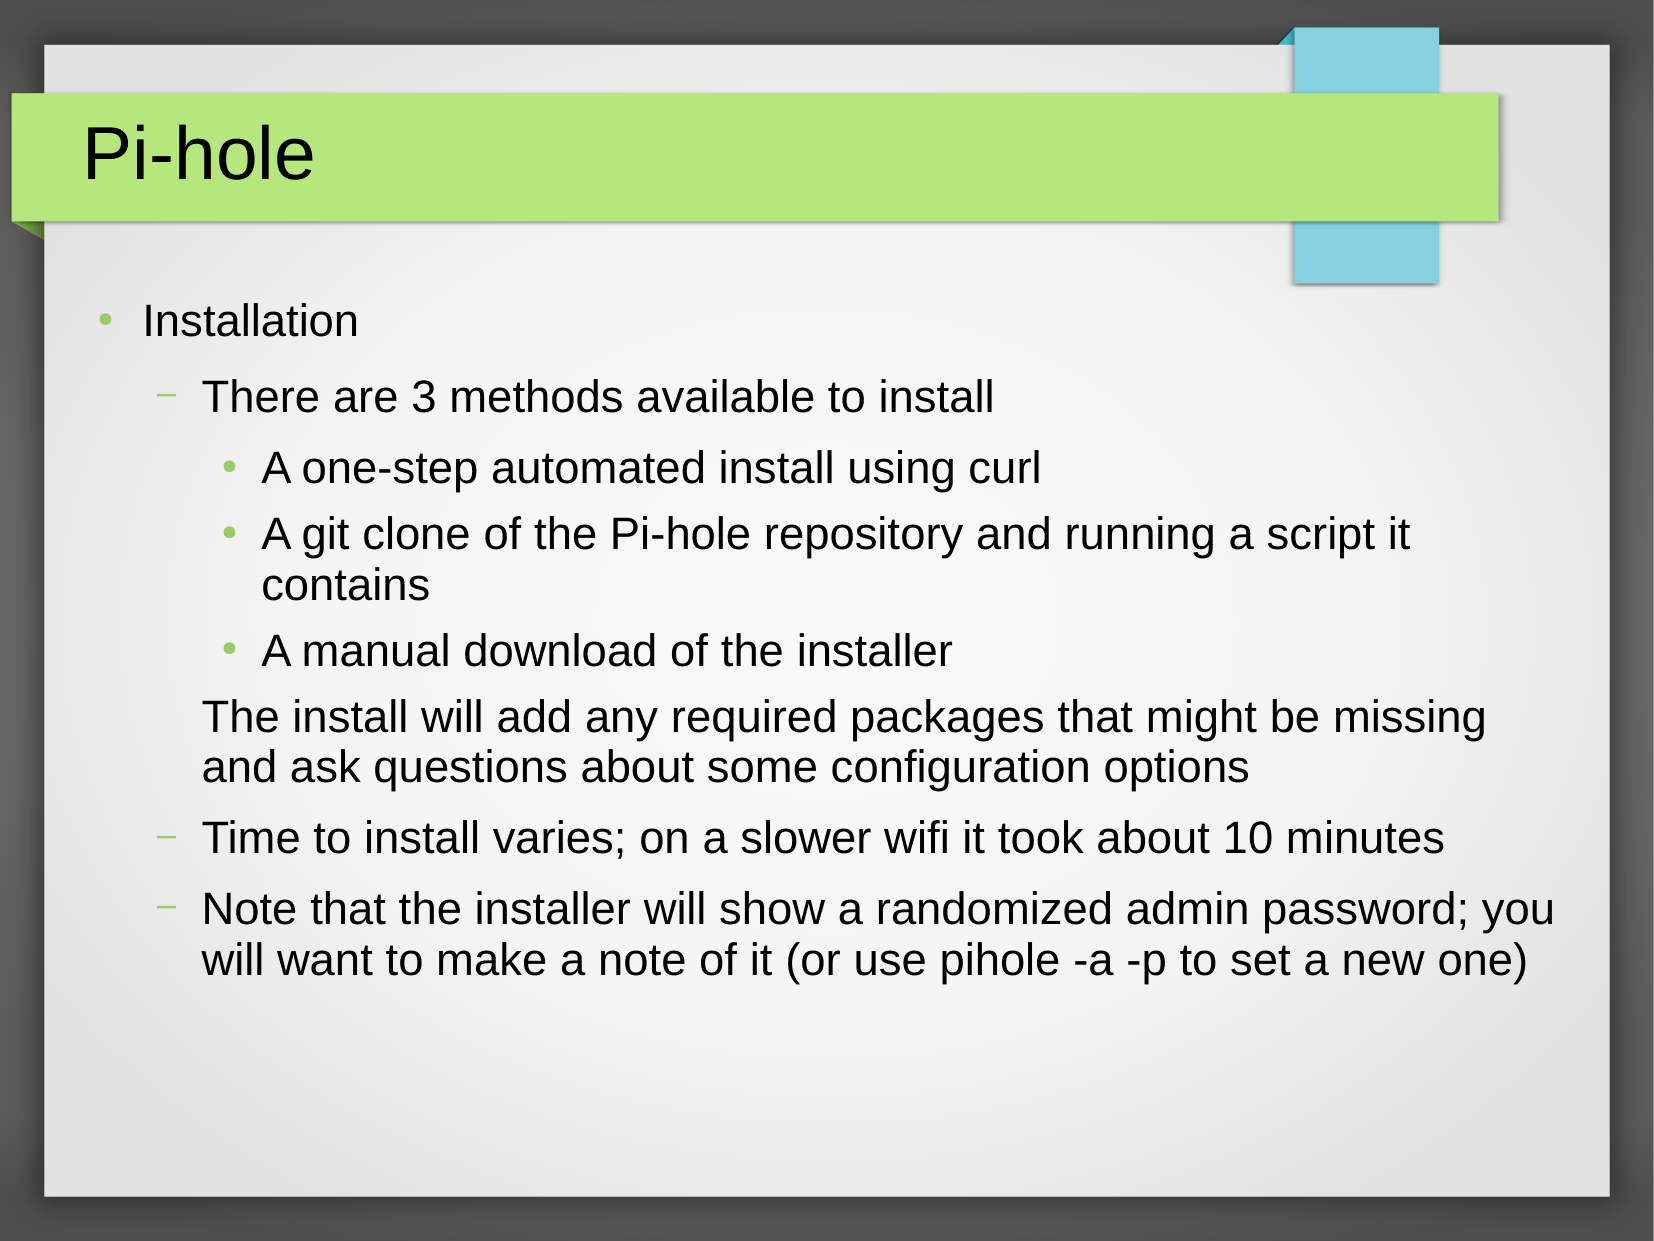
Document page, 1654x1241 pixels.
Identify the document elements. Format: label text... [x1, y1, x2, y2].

picture [0, 0, 1654, 1241]
title Pi-hole [82, 94, 1264, 213]
list Installation There are 3 methods available to install A one-step automated install using curl A git clone of the Pi-hole repository and running a script it contains A manual download of the installer The install will add any required packages that might be missing and ask questions about some configuration options Time to install varies; on a slower wifi it took about 10 minutes Note that the installer will show a randomized admin password; you will want to make a note of it (or use pihole -a -p to set a new one) [82, 295, 1571, 1015]
